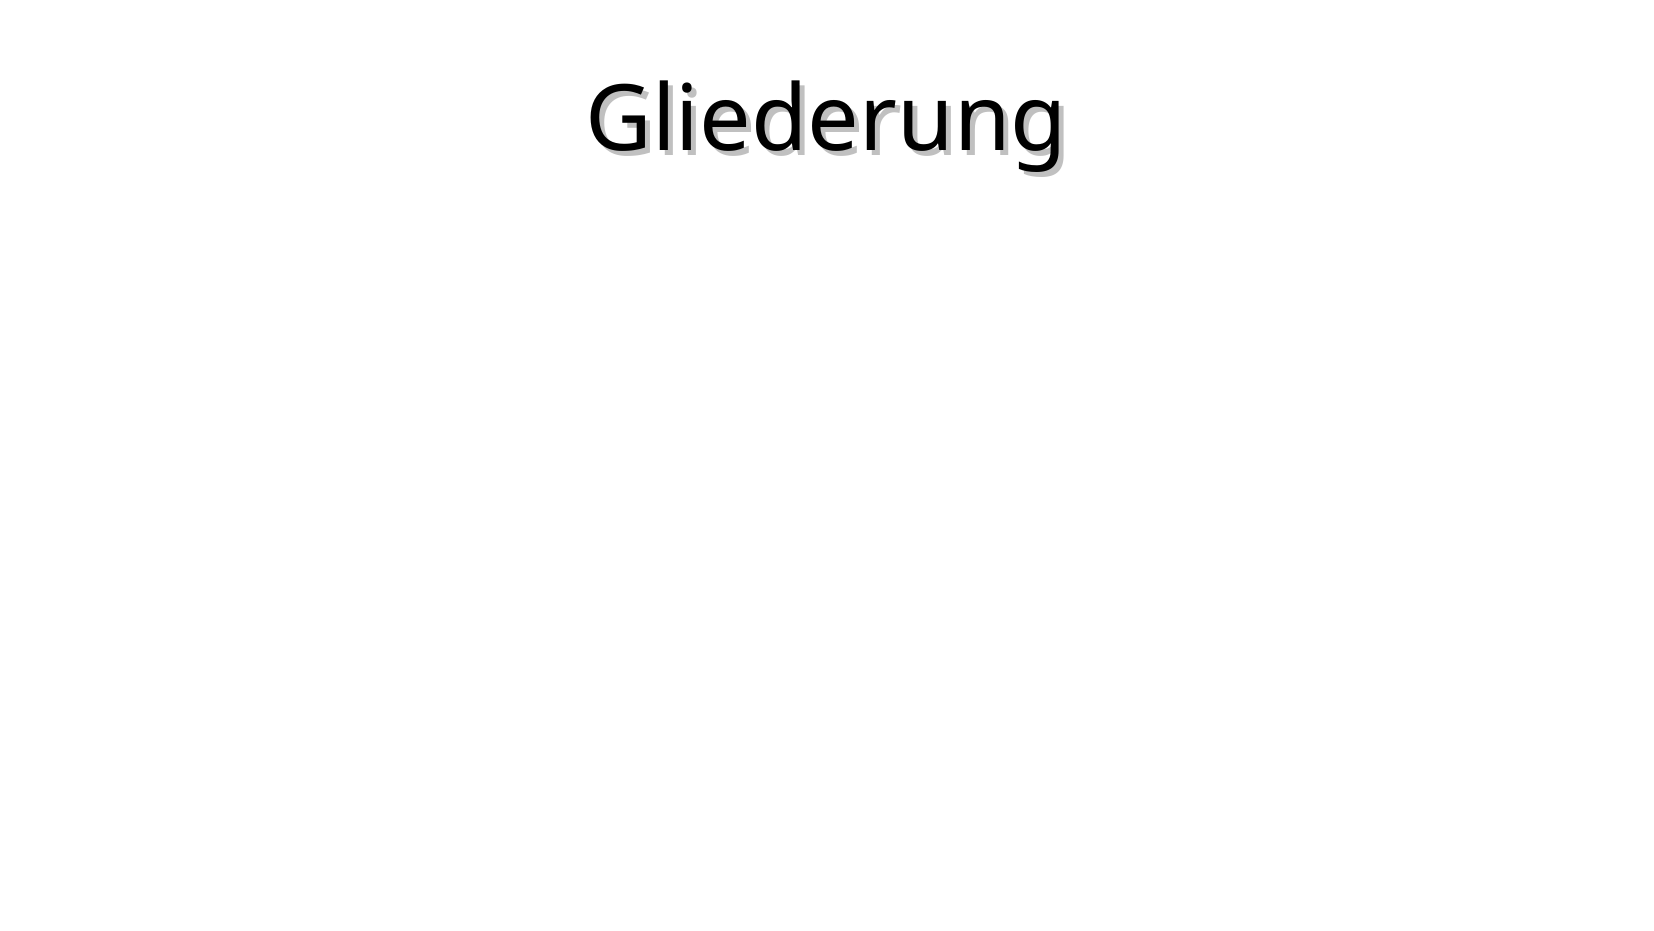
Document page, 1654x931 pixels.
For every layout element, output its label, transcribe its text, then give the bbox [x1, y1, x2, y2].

title Gliederung [82, 37, 1571, 193]
